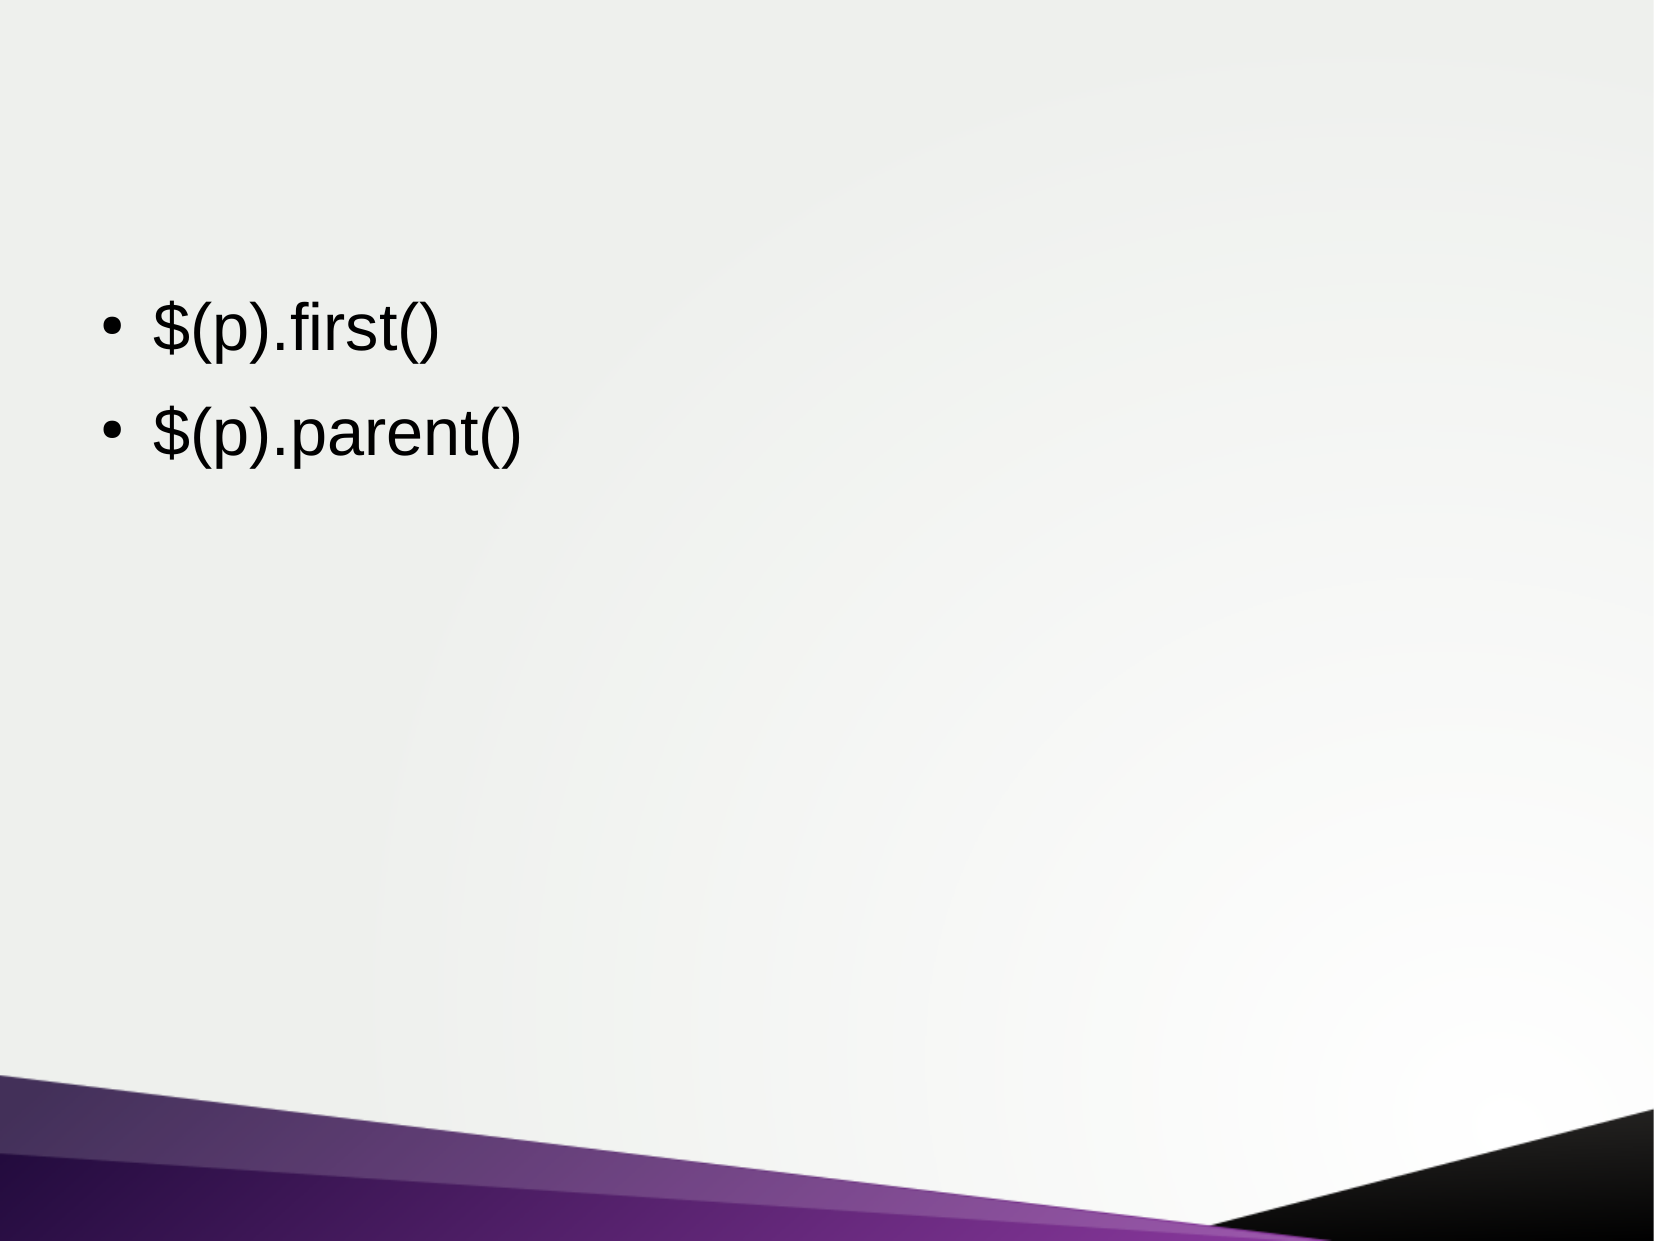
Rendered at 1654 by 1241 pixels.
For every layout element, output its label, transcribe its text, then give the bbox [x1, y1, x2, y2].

list $(p).first() $(p).parent() [82, 290, 1571, 1010]
picture [0, 0, 1654, 1241]
